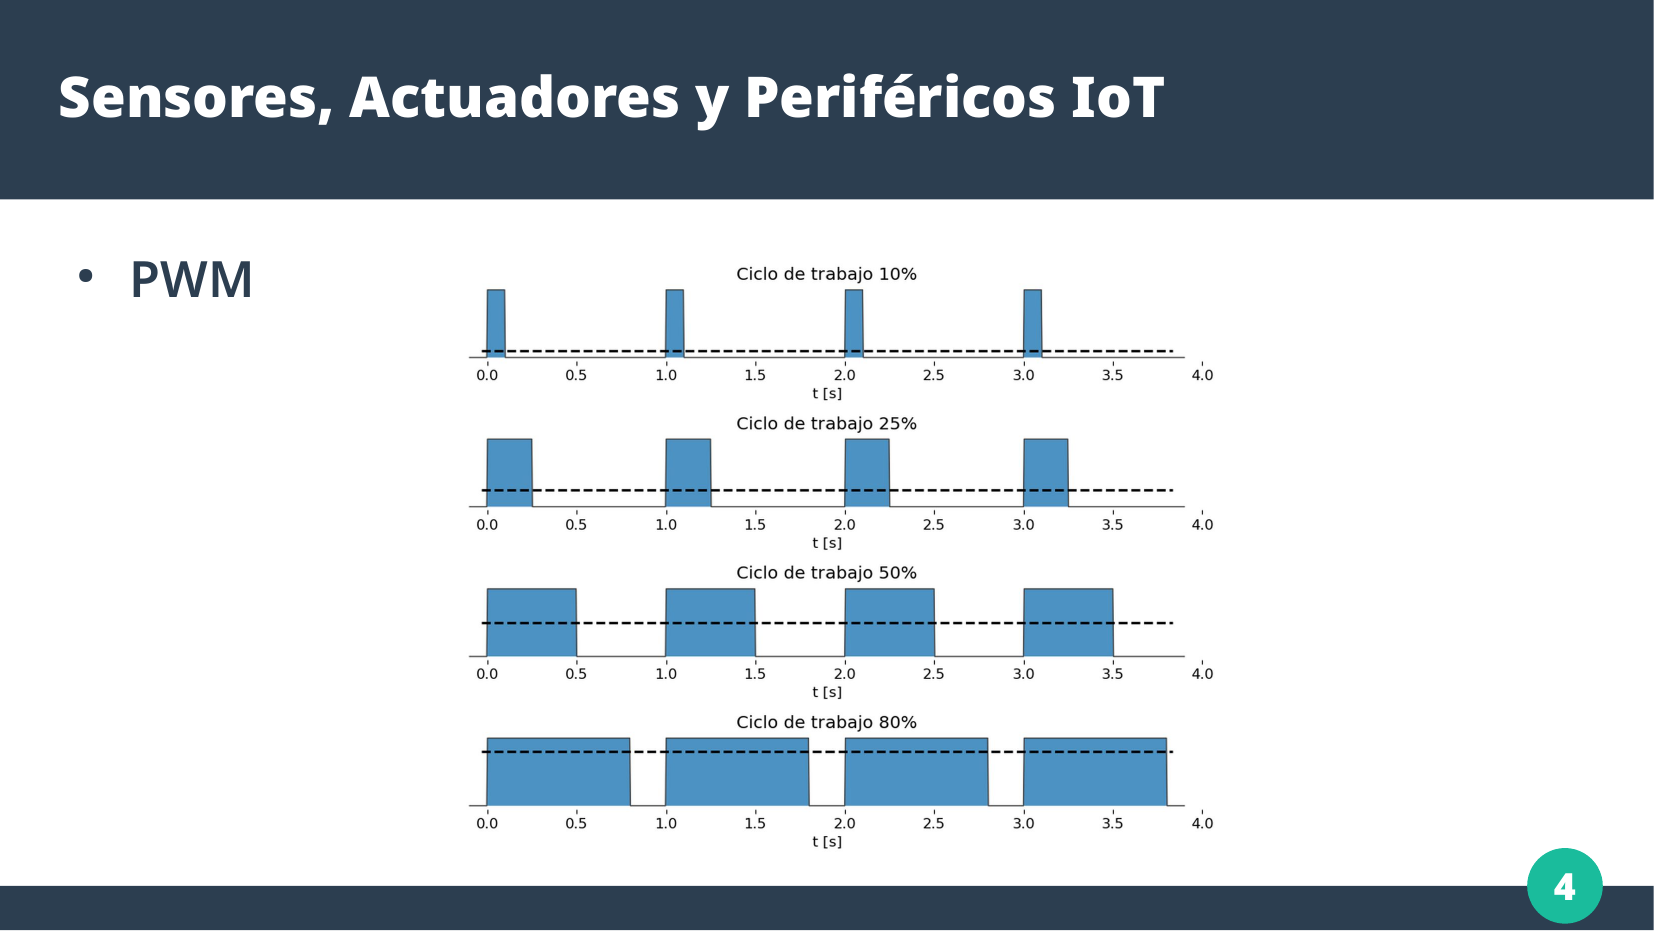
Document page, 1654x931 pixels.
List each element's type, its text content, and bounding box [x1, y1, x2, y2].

list PWM [59, 243, 1595, 864]
title Sensores, Actuadores y Periféricos IoT [59, 37, 1595, 155]
picture [418, 251, 1235, 864]
